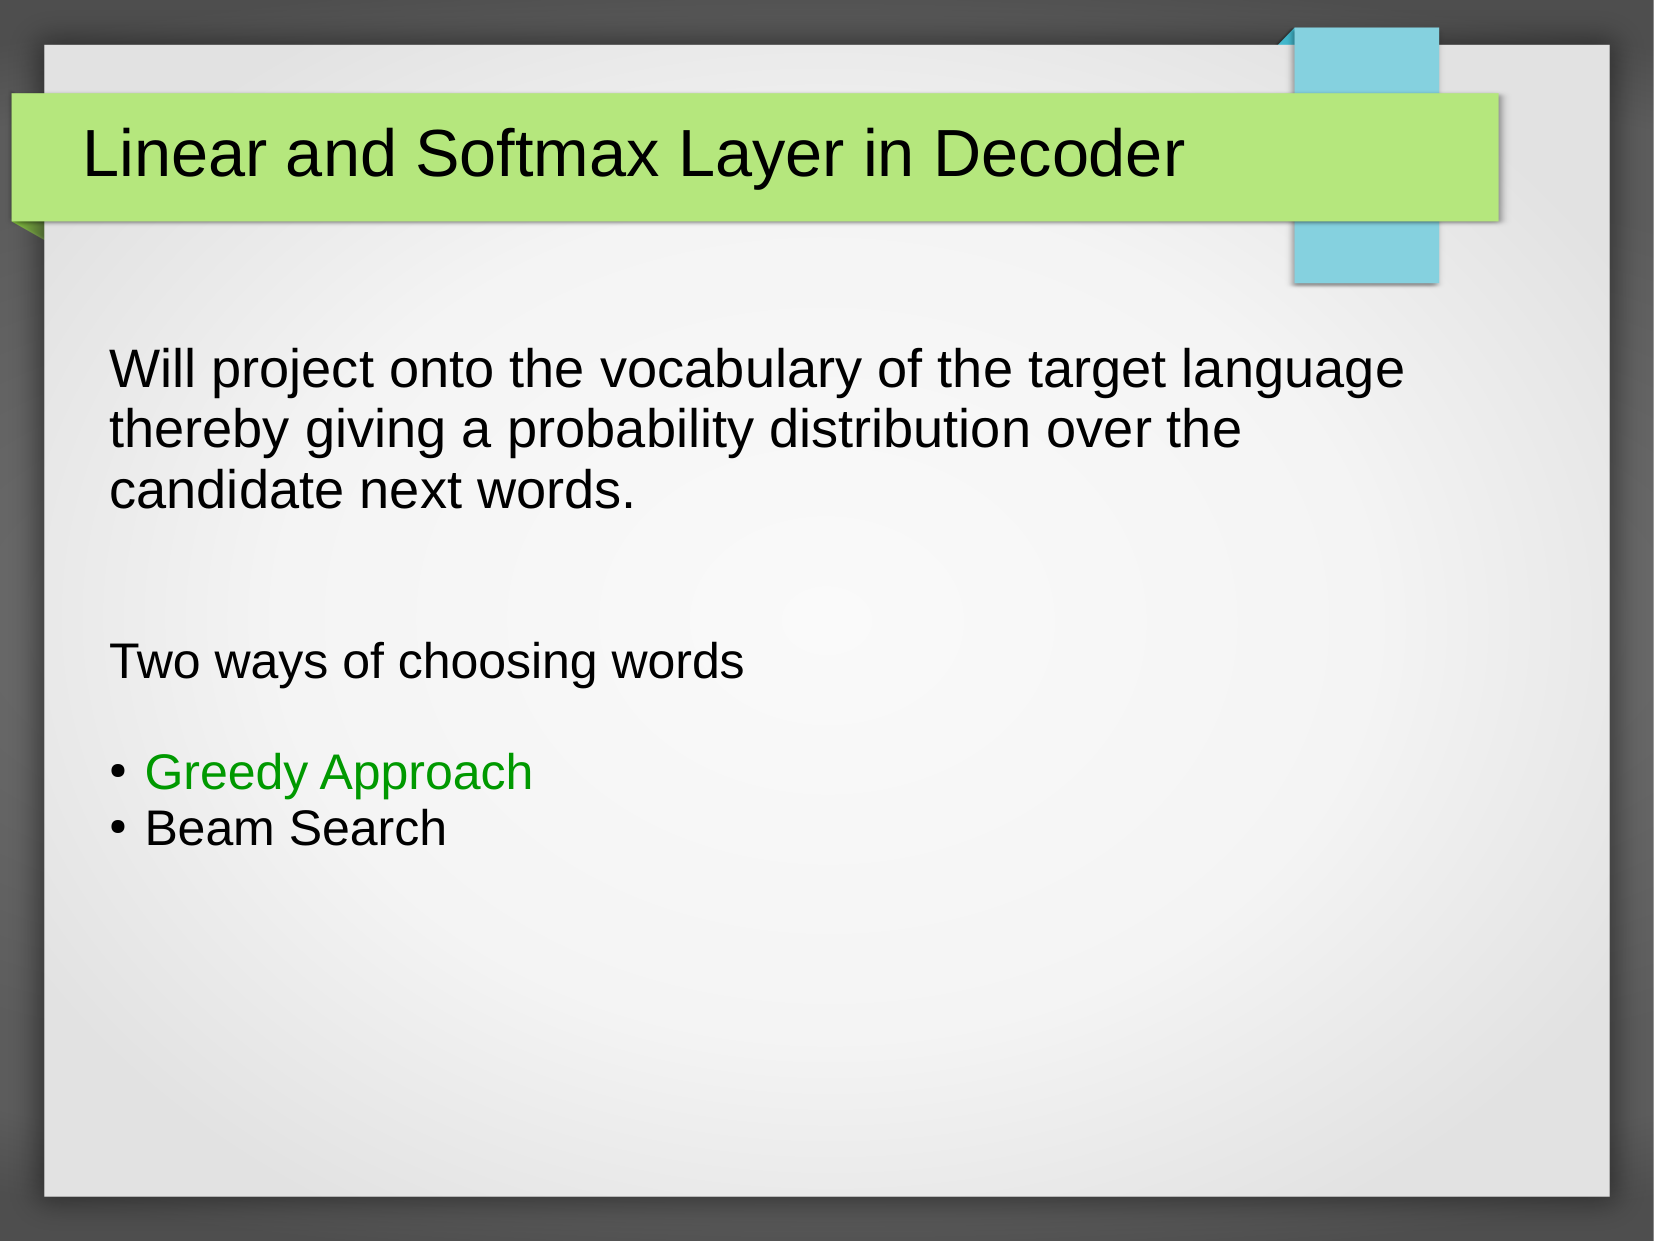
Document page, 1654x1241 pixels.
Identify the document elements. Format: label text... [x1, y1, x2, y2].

text_box Two ways of choosing words Greedy Approach Beam Search [94, 625, 1453, 864]
text_box Will project onto the vocabulary of the target language thereby giving a probability distribution over the candidate next words. [94, 330, 1524, 528]
title Linear and Softmax Layer in Decoder [82, 94, 1264, 213]
picture [0, 0, 1654, 1241]
